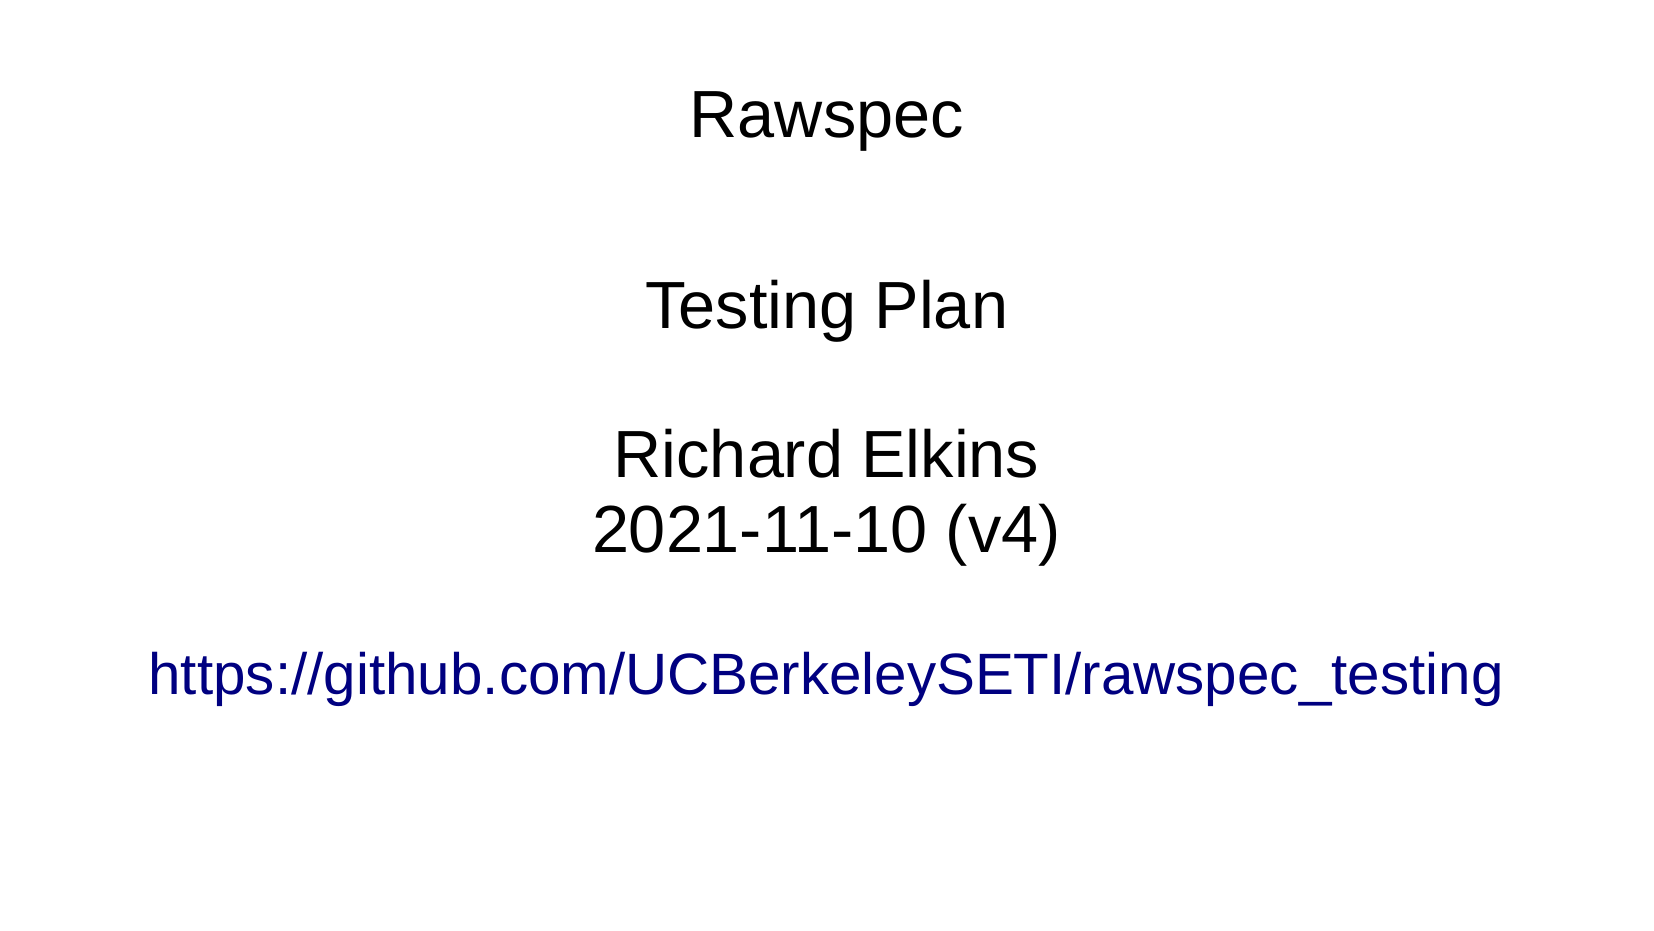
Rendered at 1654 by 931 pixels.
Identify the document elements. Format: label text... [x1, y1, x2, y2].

title Rawspec [82, 37, 1571, 193]
subtitle Testing Plan Richard Elkins 2021-11-10 (v4) https://github.com/UCBerkeleySETI/rawspec_testing [82, 217, 1571, 758]
